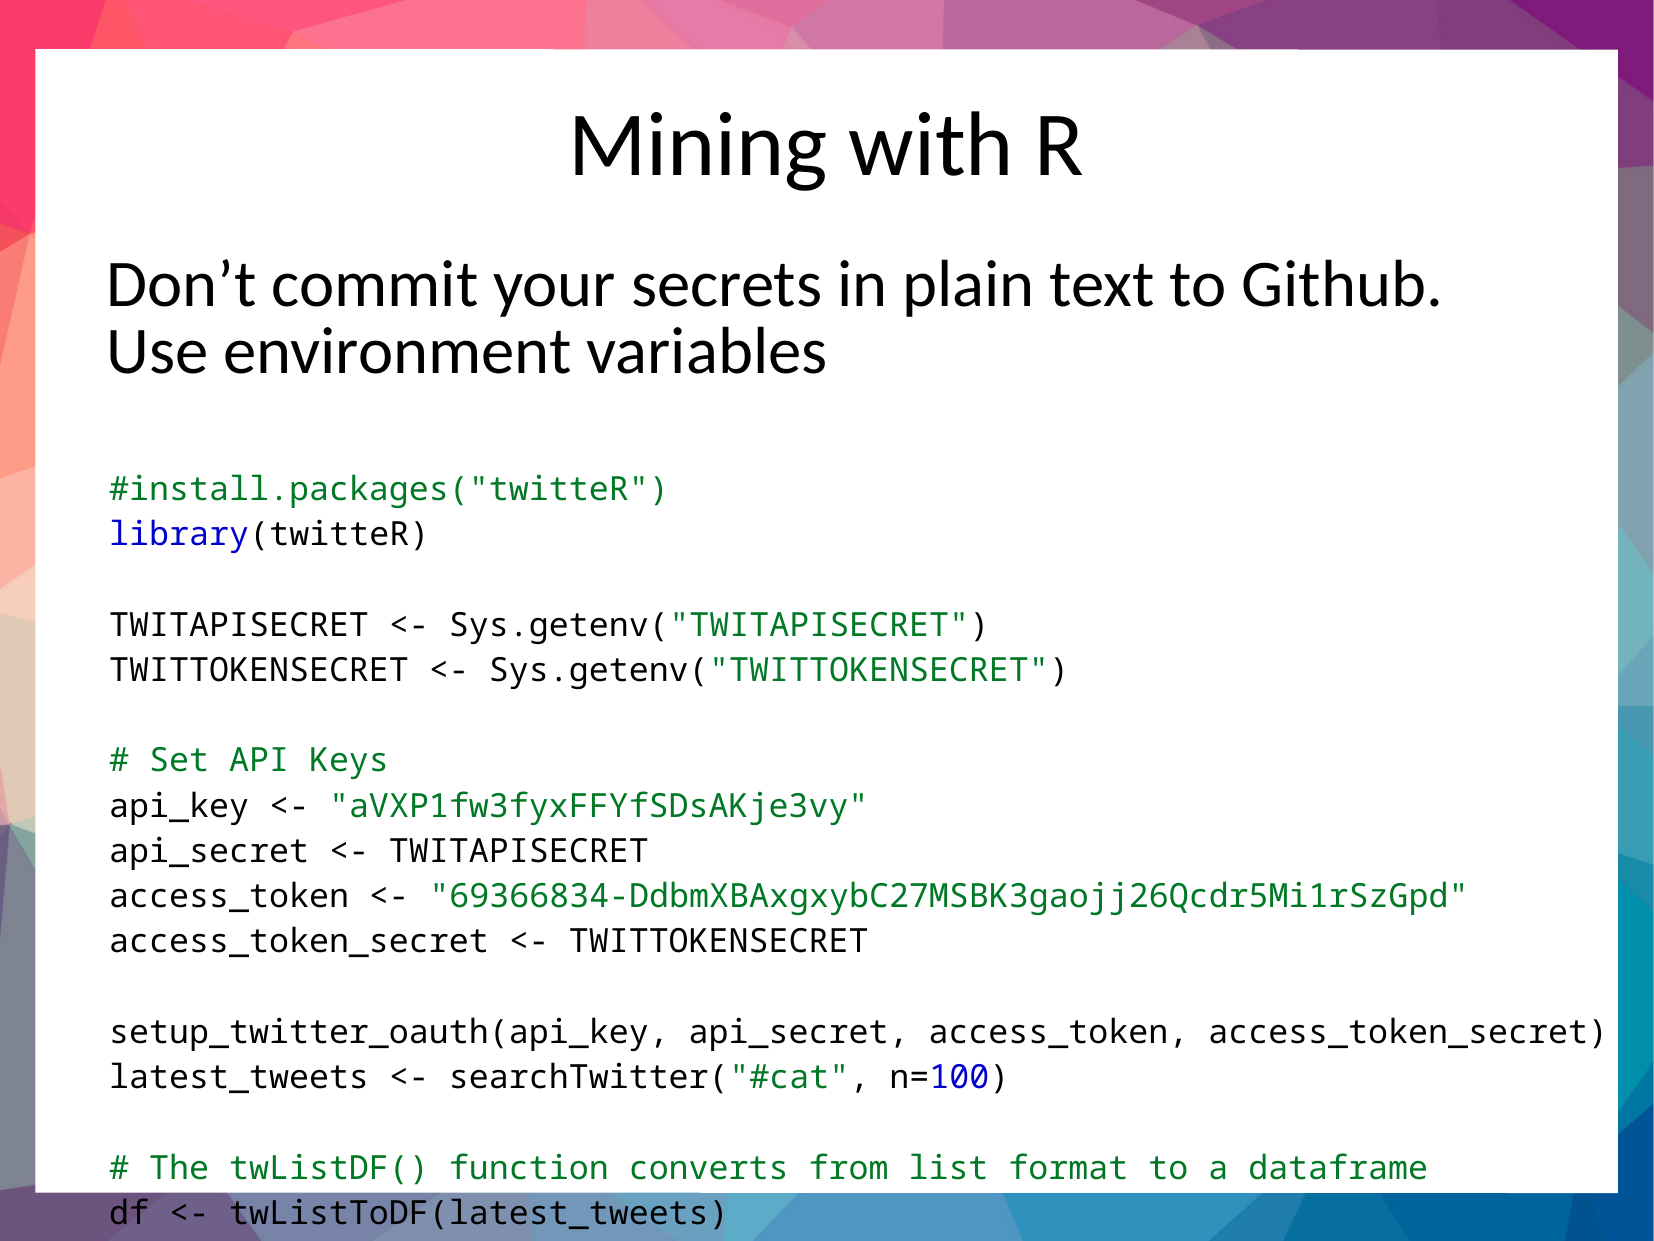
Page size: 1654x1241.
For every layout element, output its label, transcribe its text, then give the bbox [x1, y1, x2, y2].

title Mining with R [82, 49, 1571, 257]
picture [0, 0, 1654, 1241]
text_box #install.packages("twitteR") library(twitteR) TWITAPISECRET <- Sys.getenv("TWITAPISECRET") TWITTOKENSECRET <- Sys.getenv("TWITTOKENSECRET") # Set API Keys api_key <- "aVXP1fw3fyxFFYfSDsAKje3vy" api_secret <- TWITAPISECRET access_token <- "69366834-DdbmXBAxgxybC27MSBK3gaojj26Qcdr5Mi1rSzGpd" access_token_secret <- TWITTOKENSECRET setup_twitter_oauth(api_key, api_secret, access_token, access_token_secret) latest_tweets <- searchTwitter("#cat", n=100) # The twListDF() function converts from list format to a dataframe df <- twListToDF(latest_tweets) [94, 457, 1654, 1241]
list Don’t commit your secrets in plain text to Github. Use environment variables [35, 256, 1524, 976]
